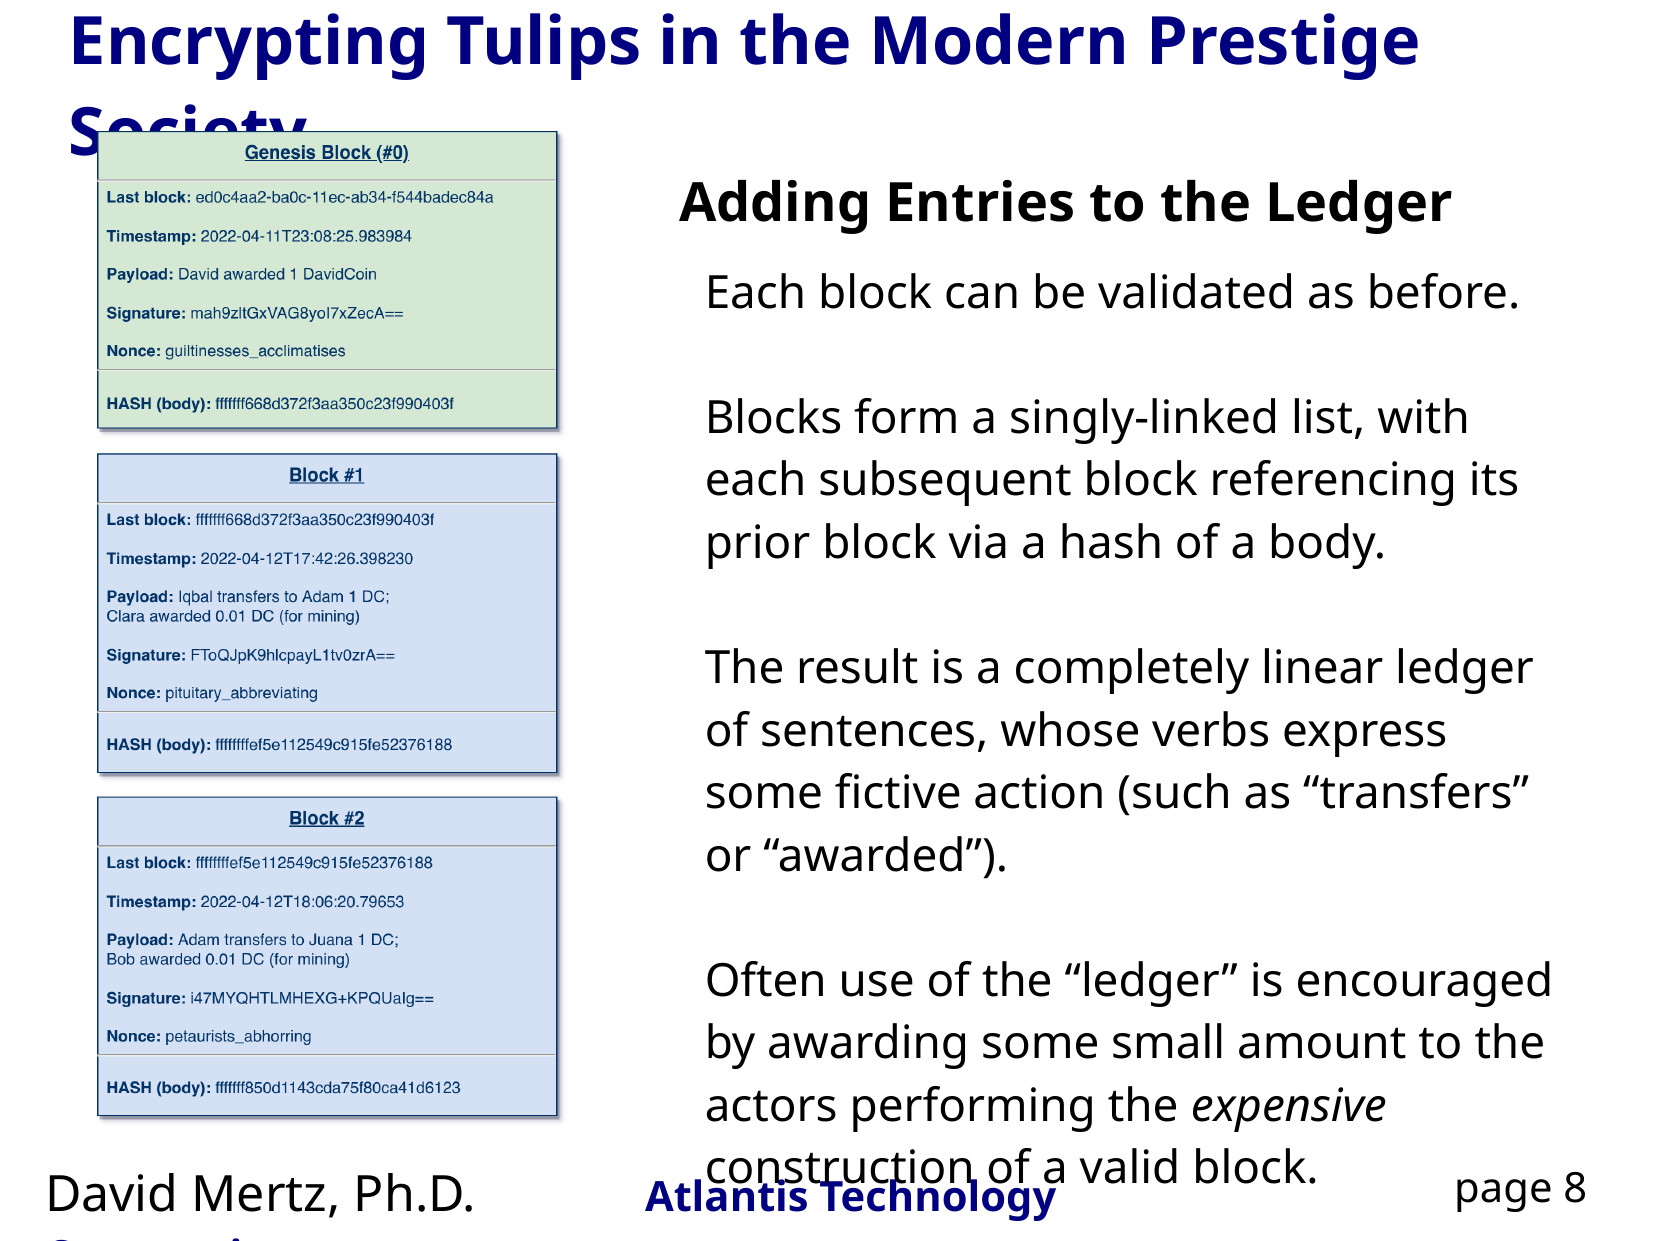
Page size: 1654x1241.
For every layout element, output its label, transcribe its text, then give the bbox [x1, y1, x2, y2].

picture [97, 131, 572, 1133]
text_box Each block can be validated as before. Blocks form a singly-linked list, with each subsequent block referencing its prior block via a hash of a body. The result is a completely linear ledger of sentences, whose verbs express some fictive action (such as “transfers” or “awarded”). Often use of the “ledger” is encouraged by awarding some small amount to the actors performing the expensive construction of a valid block. [690, 251, 1576, 1152]
list Adding Entries to the Ledger [679, 163, 1469, 231]
